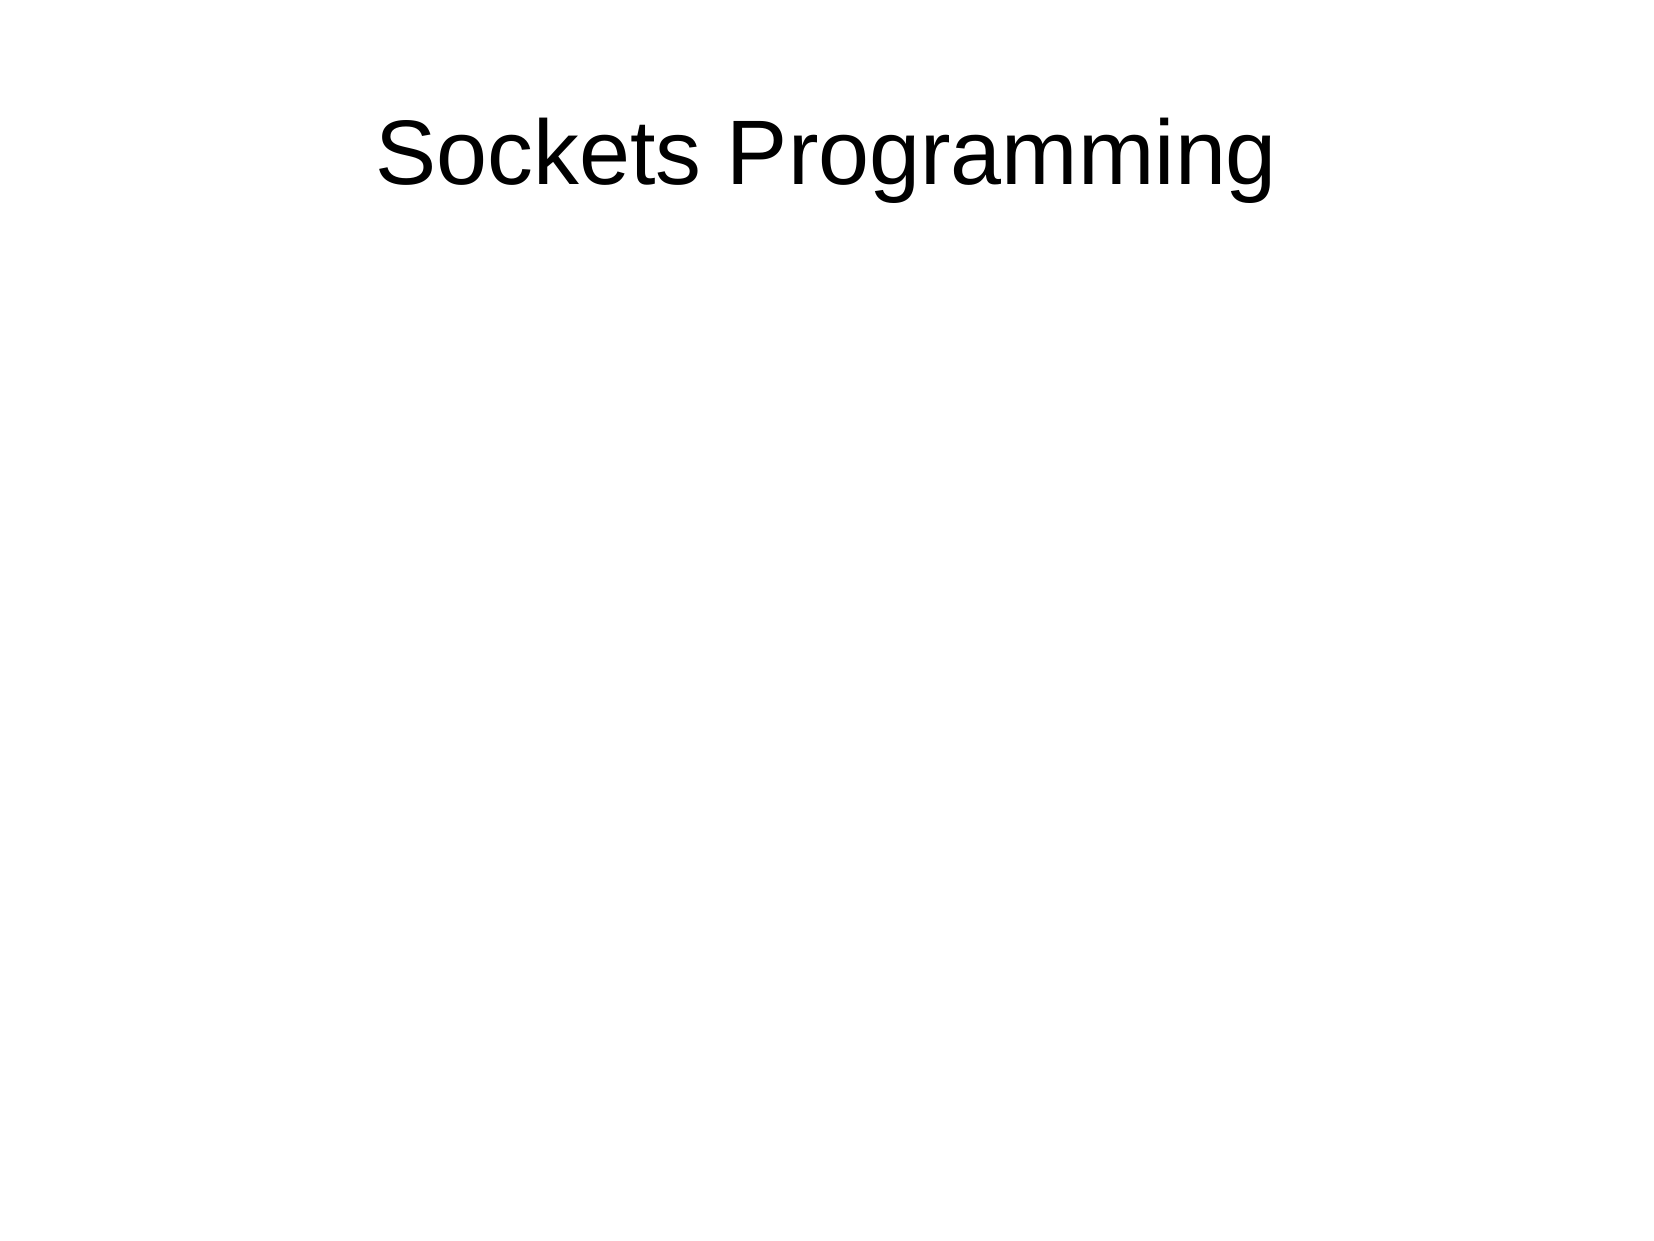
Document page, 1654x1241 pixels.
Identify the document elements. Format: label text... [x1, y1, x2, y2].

title Sockets Programming [82, 49, 1571, 257]
